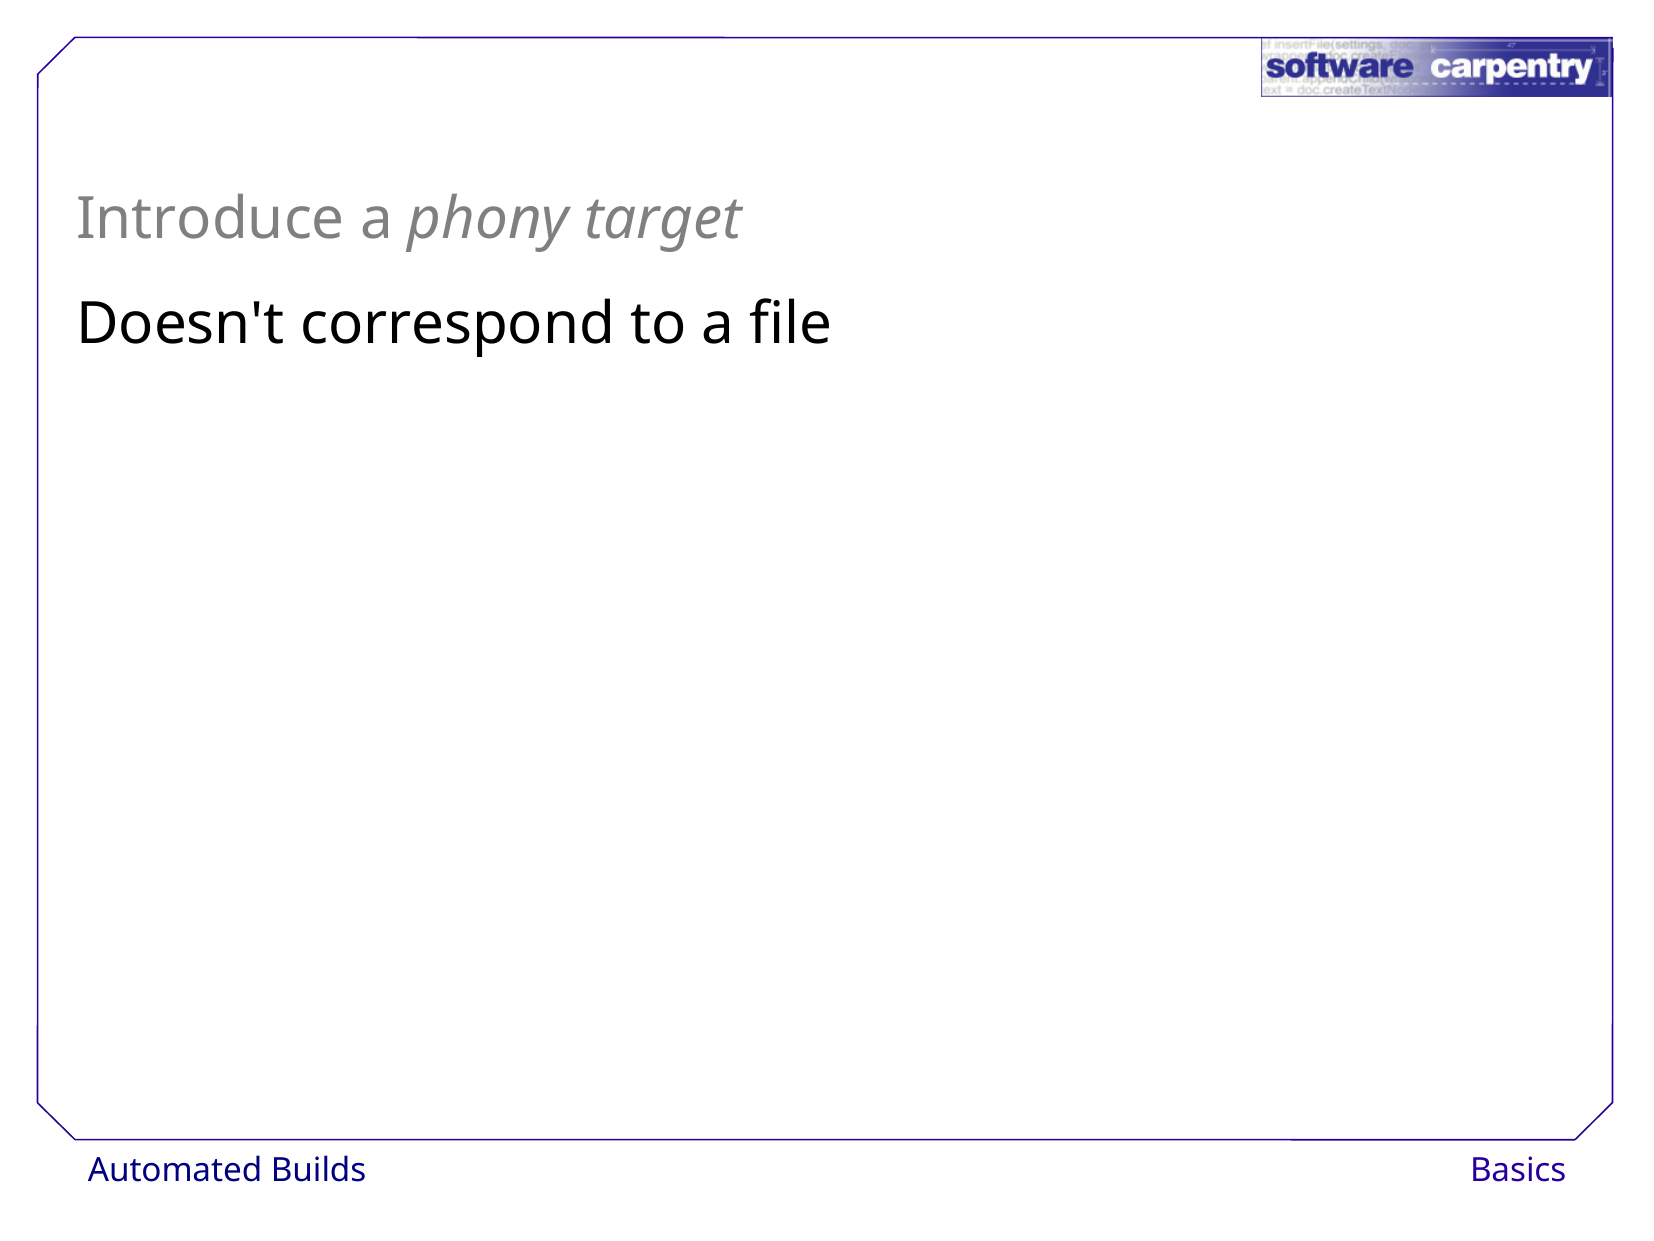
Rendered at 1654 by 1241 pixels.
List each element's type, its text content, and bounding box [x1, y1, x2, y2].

picture [1261, 39, 1613, 97]
text_box Introduce a phony target Doesn't correspond to a file [61, 137, 998, 364]
